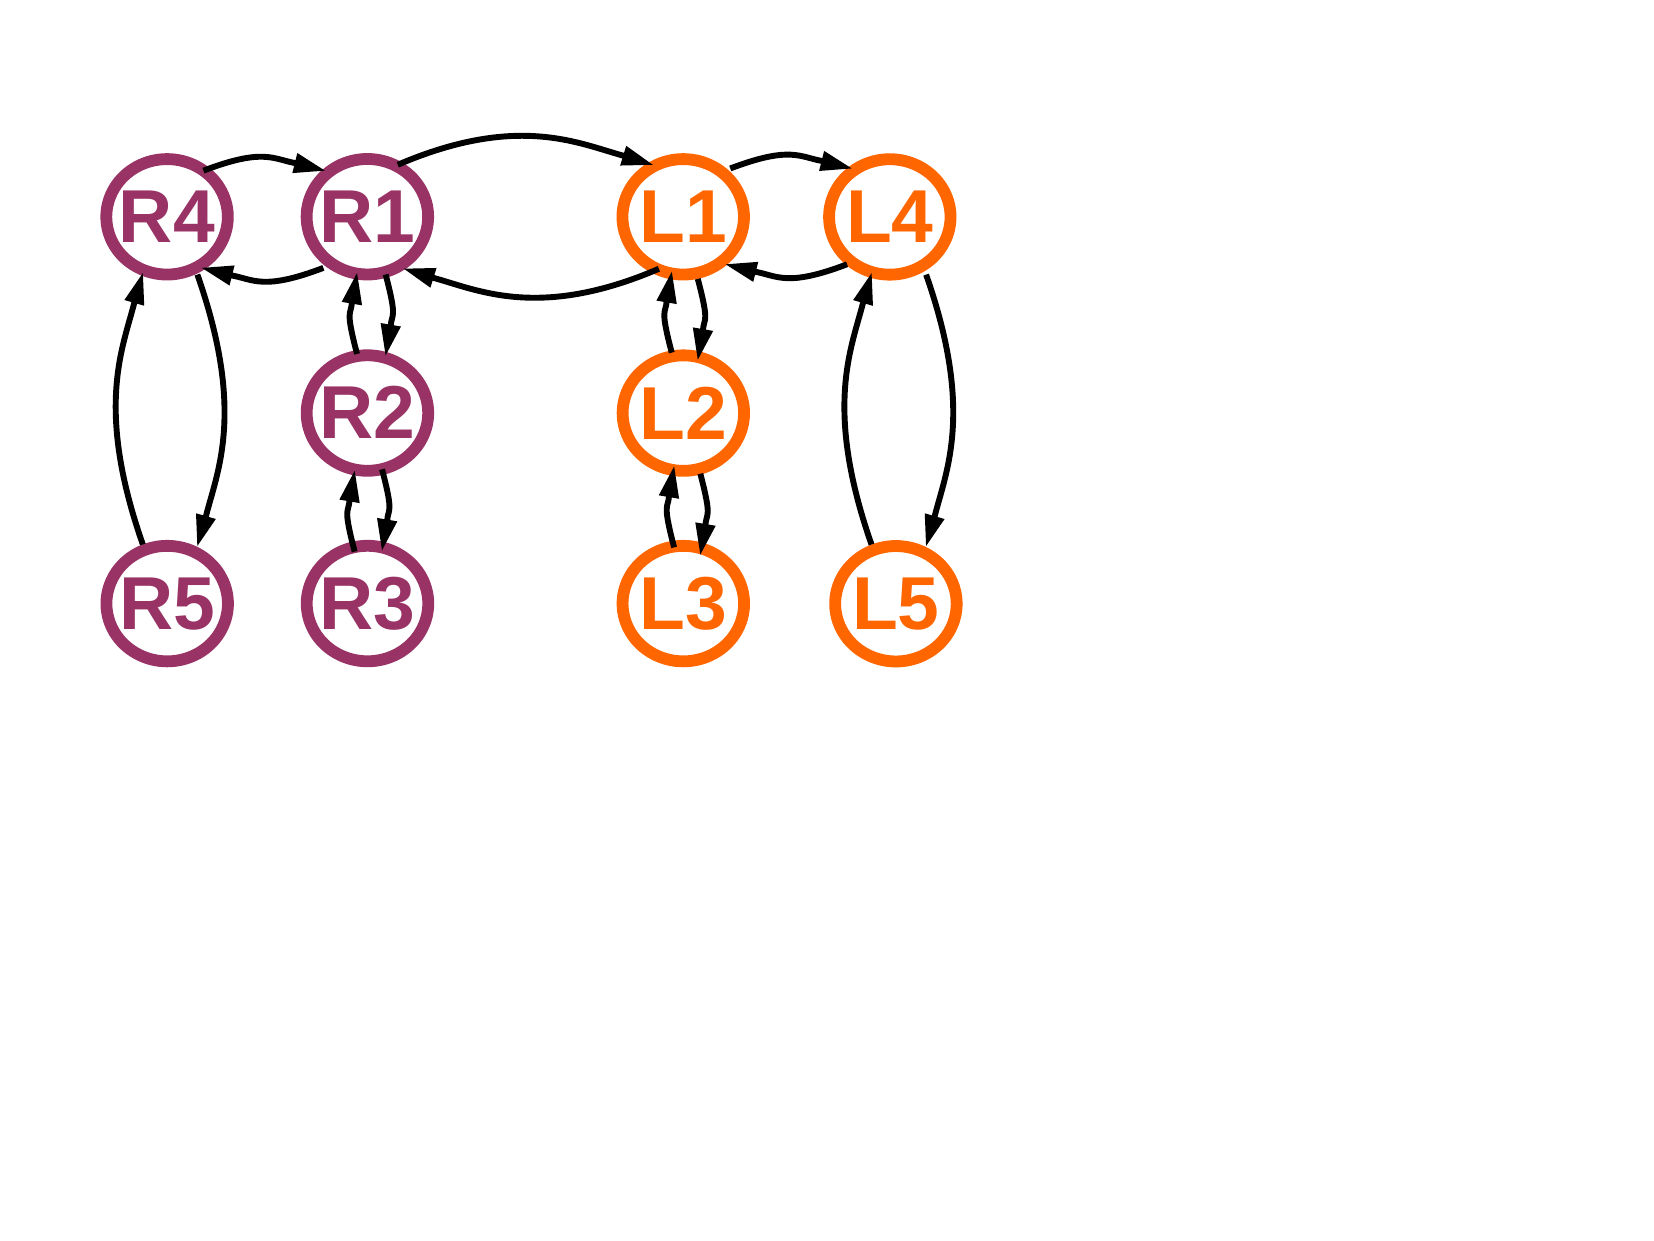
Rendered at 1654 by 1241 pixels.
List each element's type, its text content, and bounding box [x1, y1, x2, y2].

text_box R4 [106, 159, 228, 275]
text_box L2 [622, 355, 745, 471]
text_box R3 [306, 545, 429, 662]
text_box R5 [106, 545, 228, 662]
text_box L4 [829, 159, 951, 275]
text_box L5 [835, 546, 957, 662]
text_box R2 [306, 355, 429, 471]
text_box L1 [622, 159, 744, 275]
text_box R1 [306, 158, 429, 275]
text_box L3 [622, 545, 745, 662]
